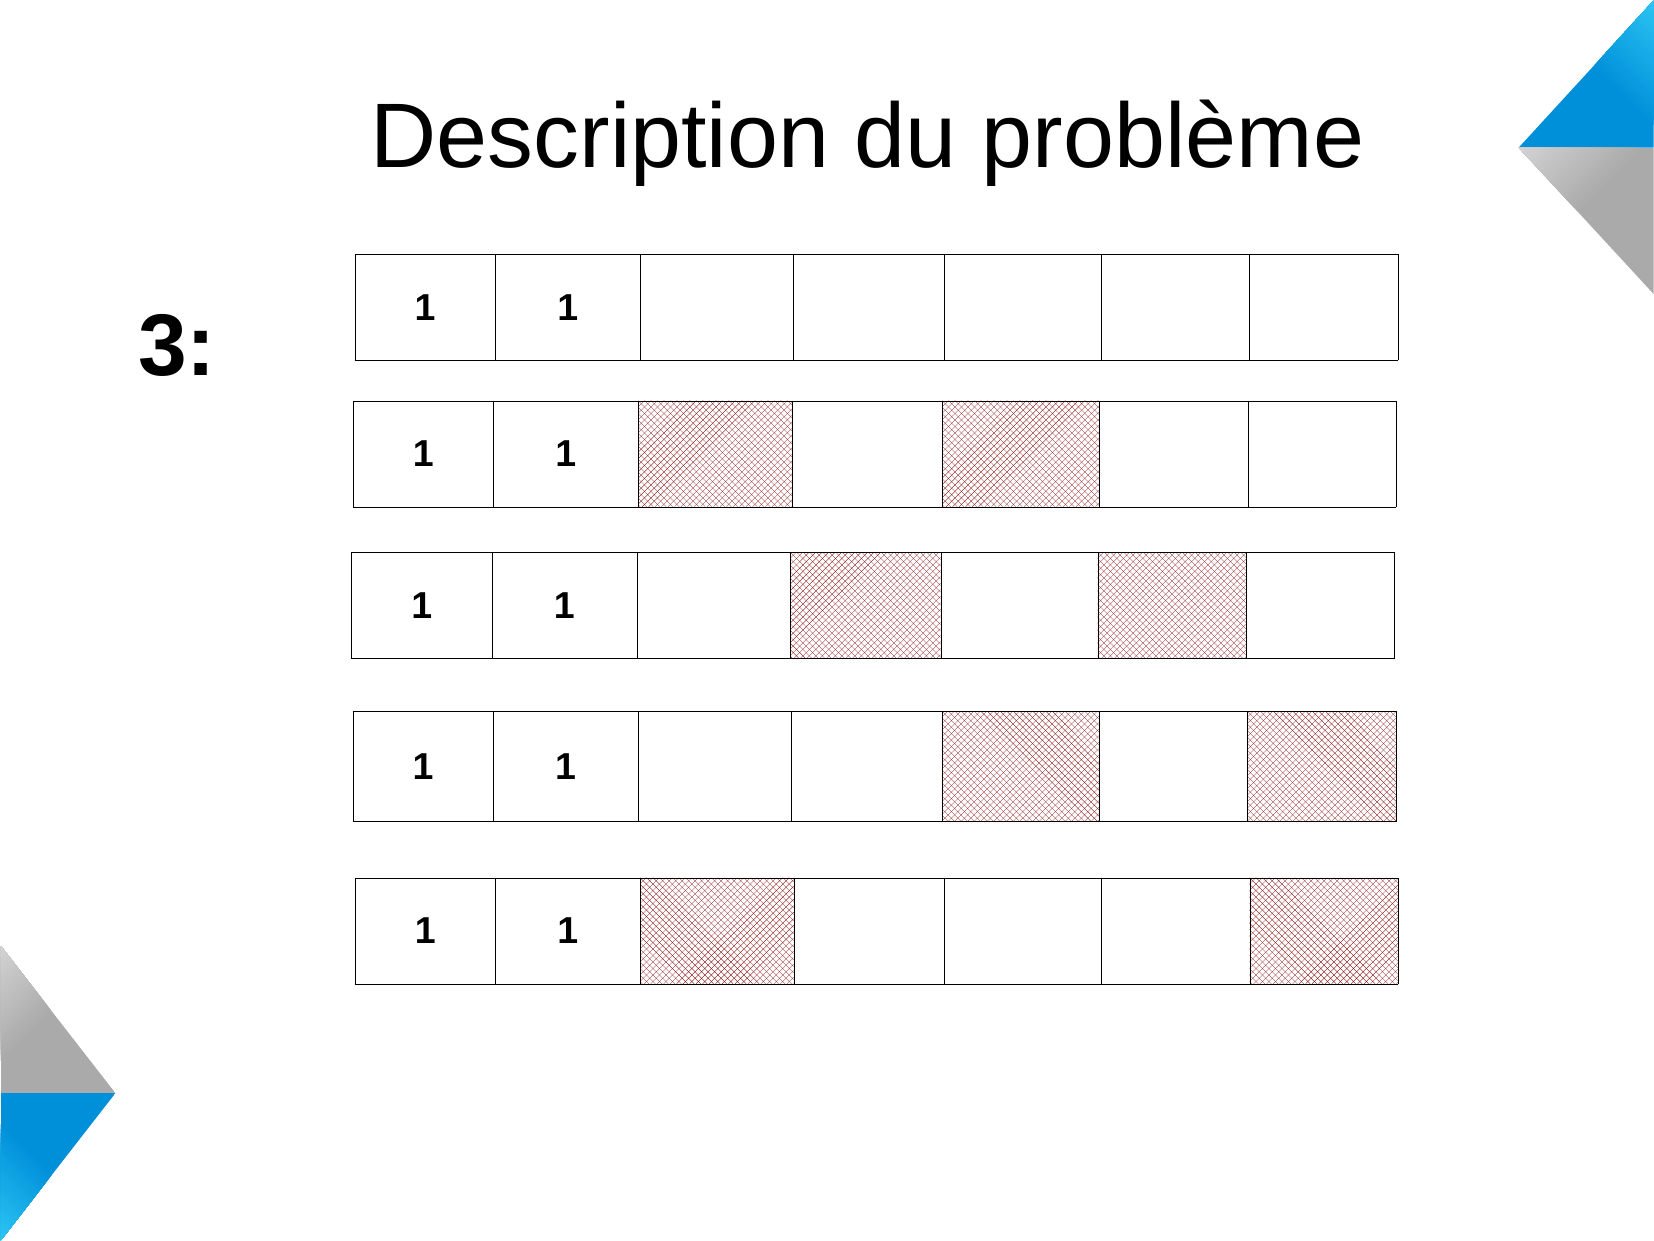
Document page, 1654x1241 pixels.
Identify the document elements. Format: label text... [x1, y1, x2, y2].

table_header [1248, 712, 1396, 821]
table_header [943, 402, 1099, 507]
table_header [794, 255, 944, 360]
table_header [795, 879, 944, 984]
table_header [1250, 255, 1398, 360]
table_header [639, 402, 792, 507]
table_header 1 [356, 255, 495, 360]
subtitle [106, 35, 1595, 994]
table_header 1 [496, 879, 640, 984]
table_header 1 [354, 712, 493, 821]
table_header [1102, 255, 1249, 360]
table_header [792, 712, 942, 821]
table_header 1 [496, 255, 640, 360]
table_header [639, 712, 791, 821]
text_box 3: [29, 244, 325, 1241]
table_header [1251, 879, 1398, 984]
table_header [1100, 402, 1248, 507]
table_header 1 [354, 402, 493, 507]
table_header 1 [494, 712, 638, 821]
table_header [641, 255, 793, 360]
table_header [1249, 402, 1396, 507]
table_header [943, 712, 1099, 821]
table_header [641, 879, 794, 984]
table_header [1102, 879, 1250, 984]
table_header [1100, 712, 1247, 821]
table_header [793, 402, 942, 507]
table_header 1 [494, 402, 638, 507]
table_header [945, 879, 1101, 984]
table_header [945, 255, 1101, 360]
table_header 1 [356, 879, 495, 984]
